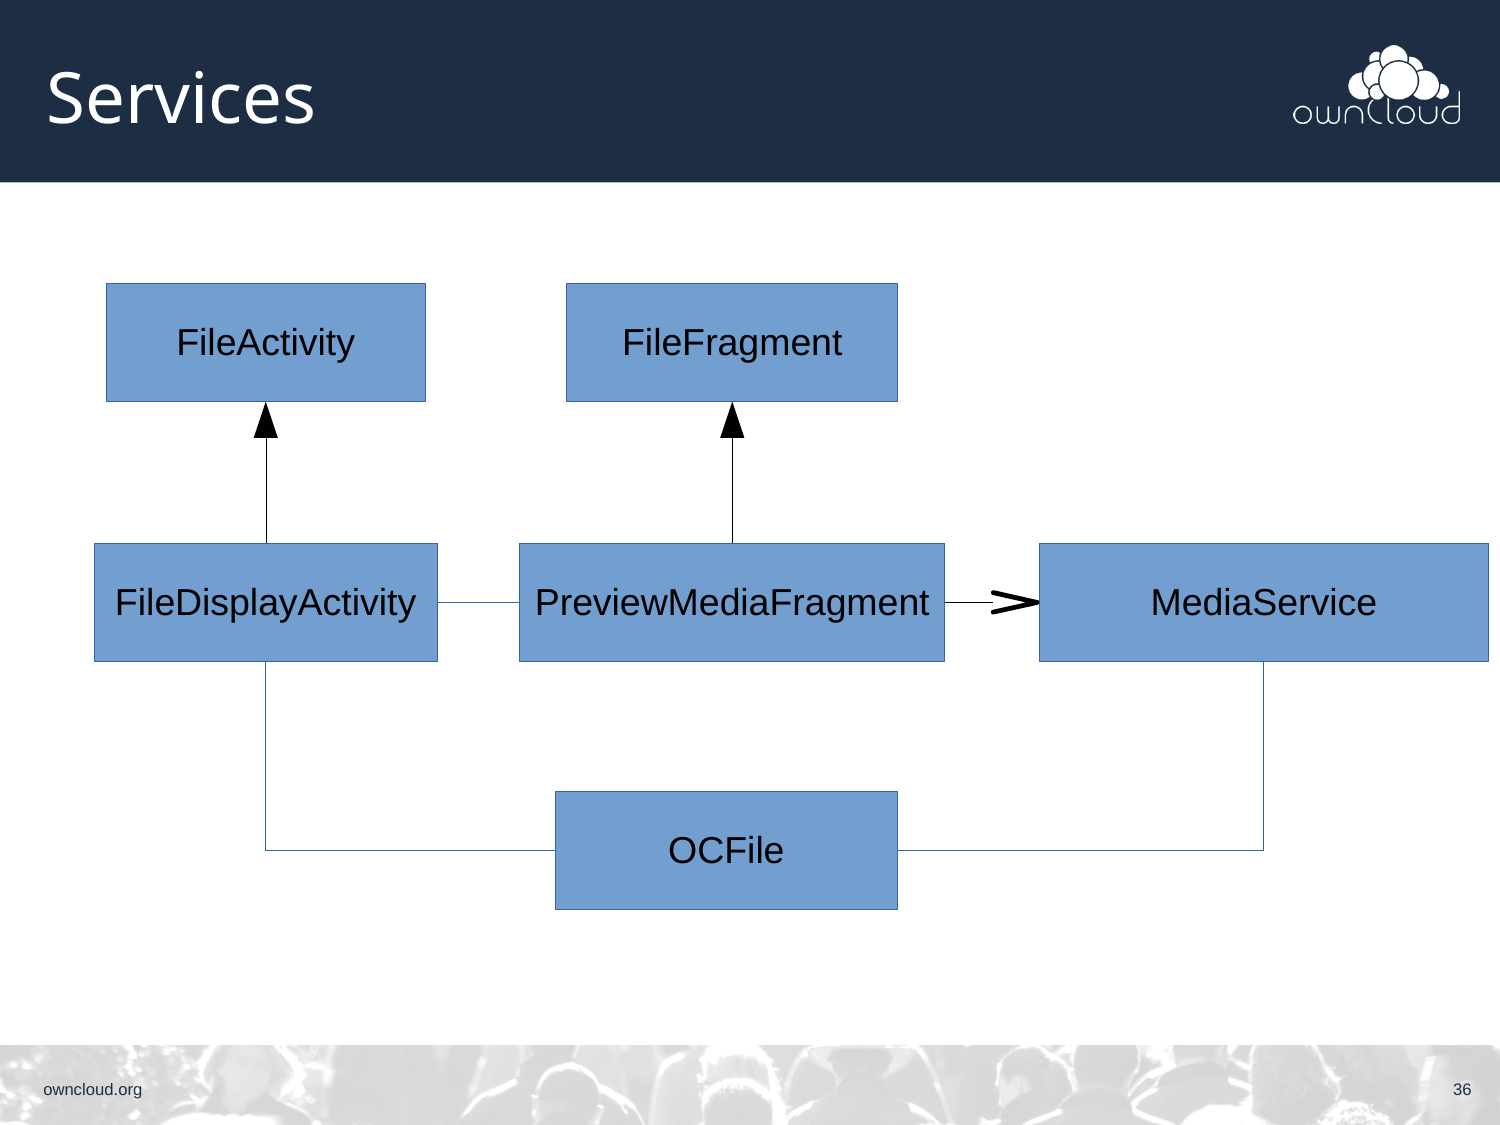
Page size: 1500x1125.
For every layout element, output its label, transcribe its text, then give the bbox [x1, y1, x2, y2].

picture [0, 1045, 1500, 1125]
text_box MediaService [1039, 543, 1489, 662]
text_box FileActivity [106, 283, 426, 402]
text_box PreviewMediaFragment [519, 543, 945, 662]
title Services [46, 5, 1258, 187]
picture [1293, 45, 1460, 124]
text_box FileDisplayActivity [94, 543, 438, 662]
text_box FileFragment [566, 283, 898, 402]
text_box OCFile [555, 791, 898, 910]
